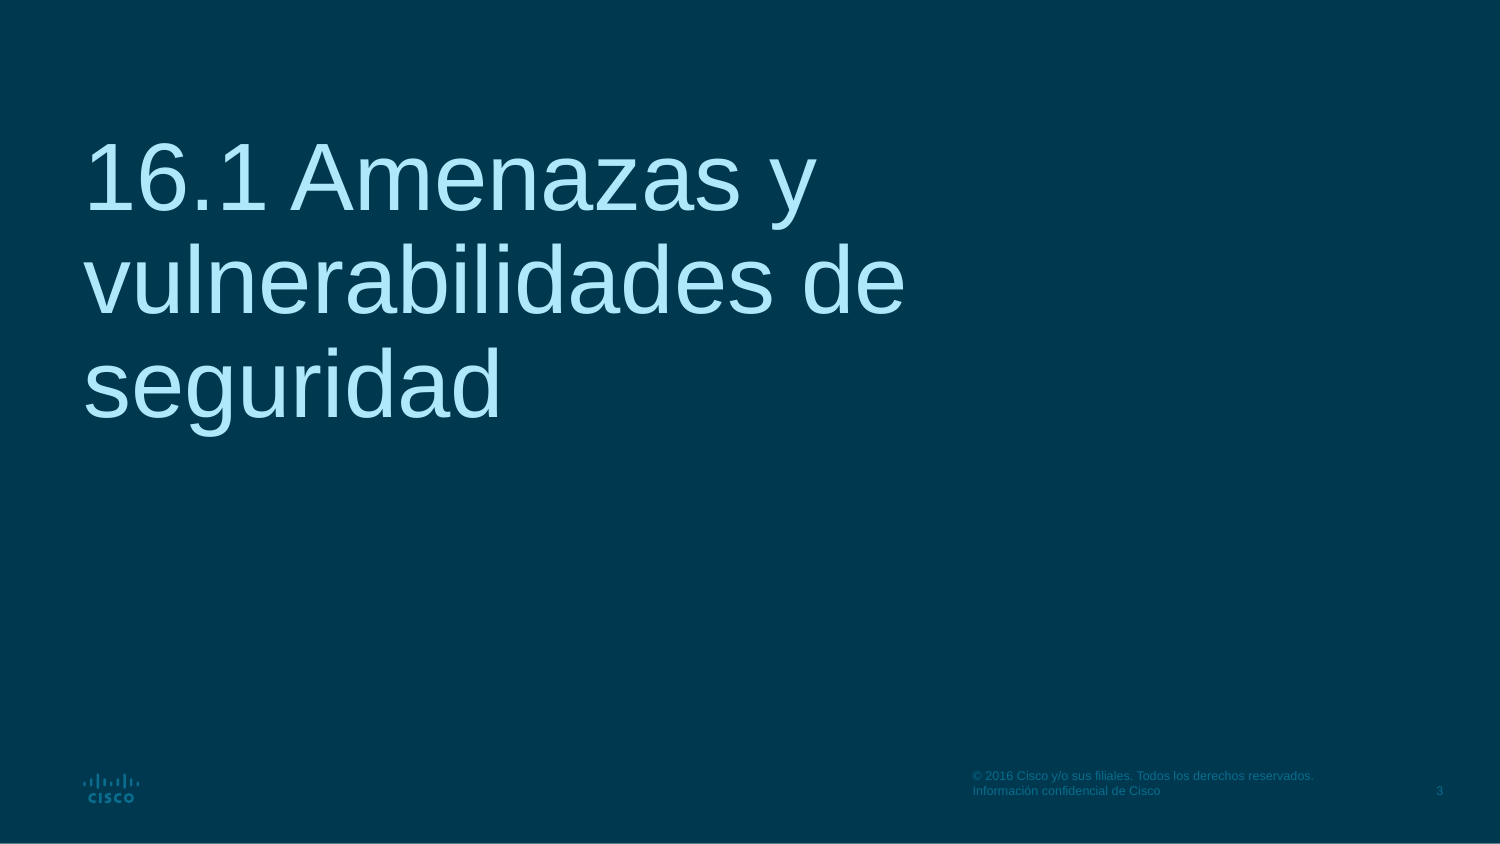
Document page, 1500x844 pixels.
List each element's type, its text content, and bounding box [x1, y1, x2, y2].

title 16.1 Amenazas y vulnerabilidades de seguridad [68, 293, 1315, 446]
